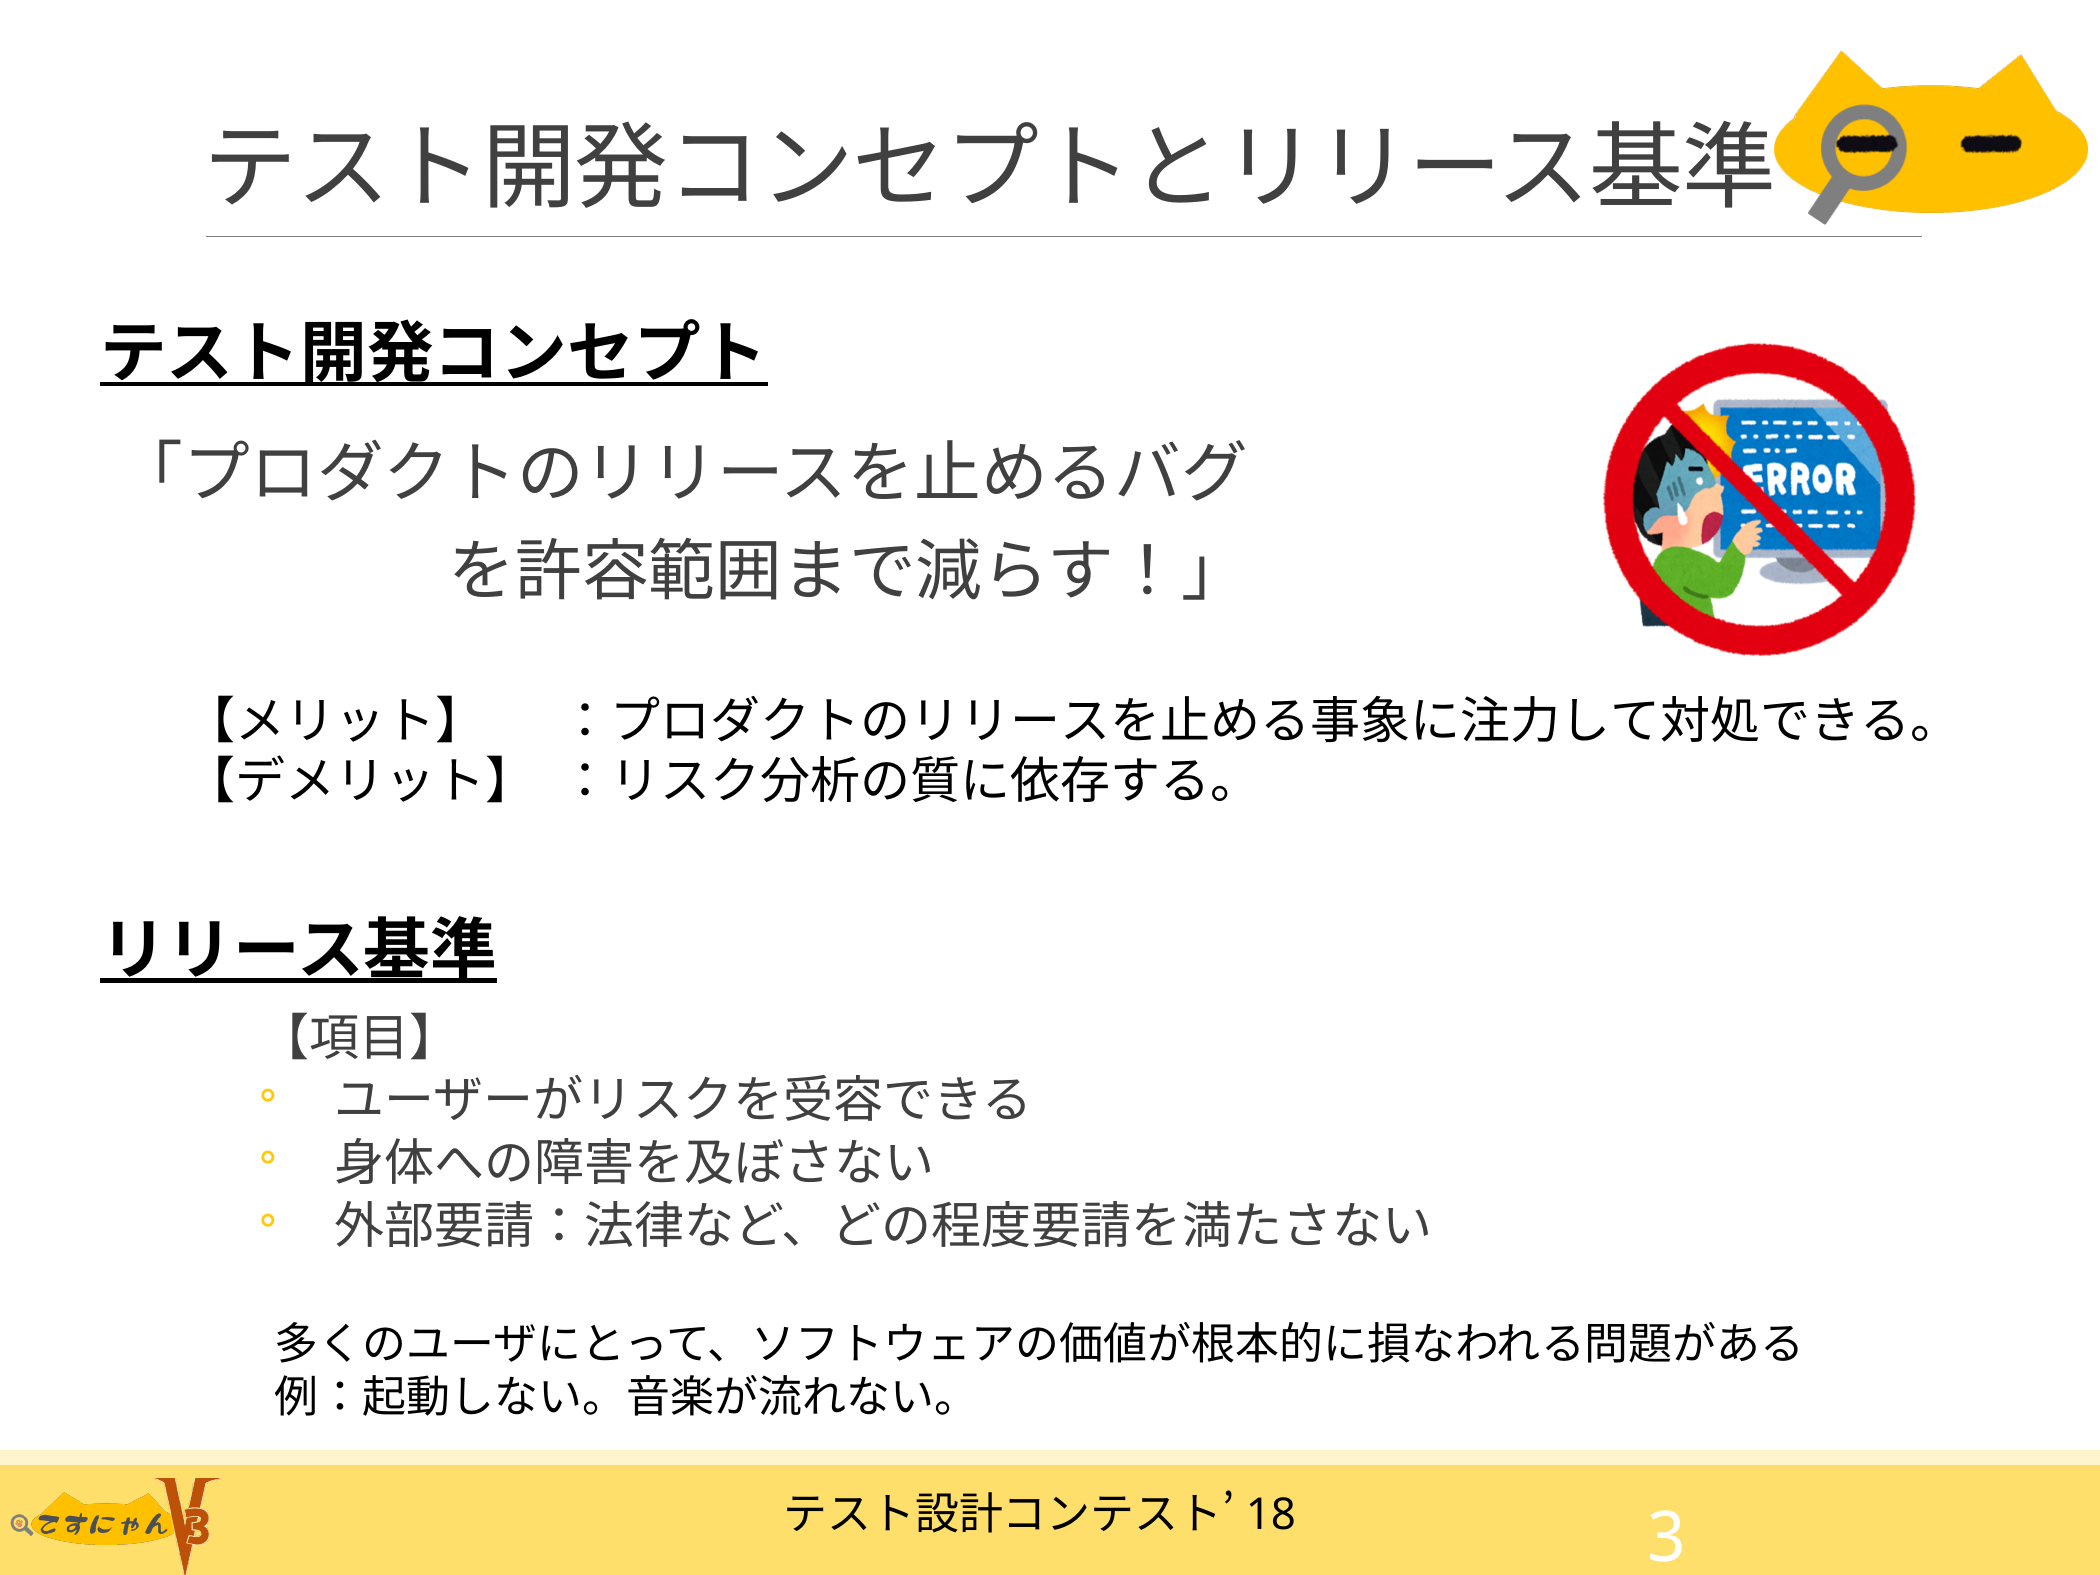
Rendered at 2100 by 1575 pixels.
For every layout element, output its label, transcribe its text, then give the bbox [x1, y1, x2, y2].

picture [1594, 339, 1924, 661]
text_box 【メリット】 ：プロダクトのリリースを止める事象に注力して対処できる。 【デメリット】 ：リスク分析の質に依存する。 [170, 681, 2011, 818]
text_box 多くのユーザにとって、ソフトウェアの価値が根本的に損なわれる問題がある 例：起動しない。音楽が流れない。 [260, 1308, 2051, 1429]
text_box 【項目】 ユーザーがリスクを受容できる 身体への障害を及ぼさない 外部要請：法律など、どの程度要請を満たさない [95, 1004, 2100, 1288]
text_box 「プロダクトのリリースを止めるバグ を許容範囲まで減らす！」 [116, 431, 1342, 666]
text_box リリース基準 [85, 899, 513, 994]
title テスト開発コンセプトとリリース基準 [188, 32, 1922, 228]
text_box 3 [1630, 1483, 1943, 1568]
text_box テスト開発コンセプト [85, 302, 783, 397]
